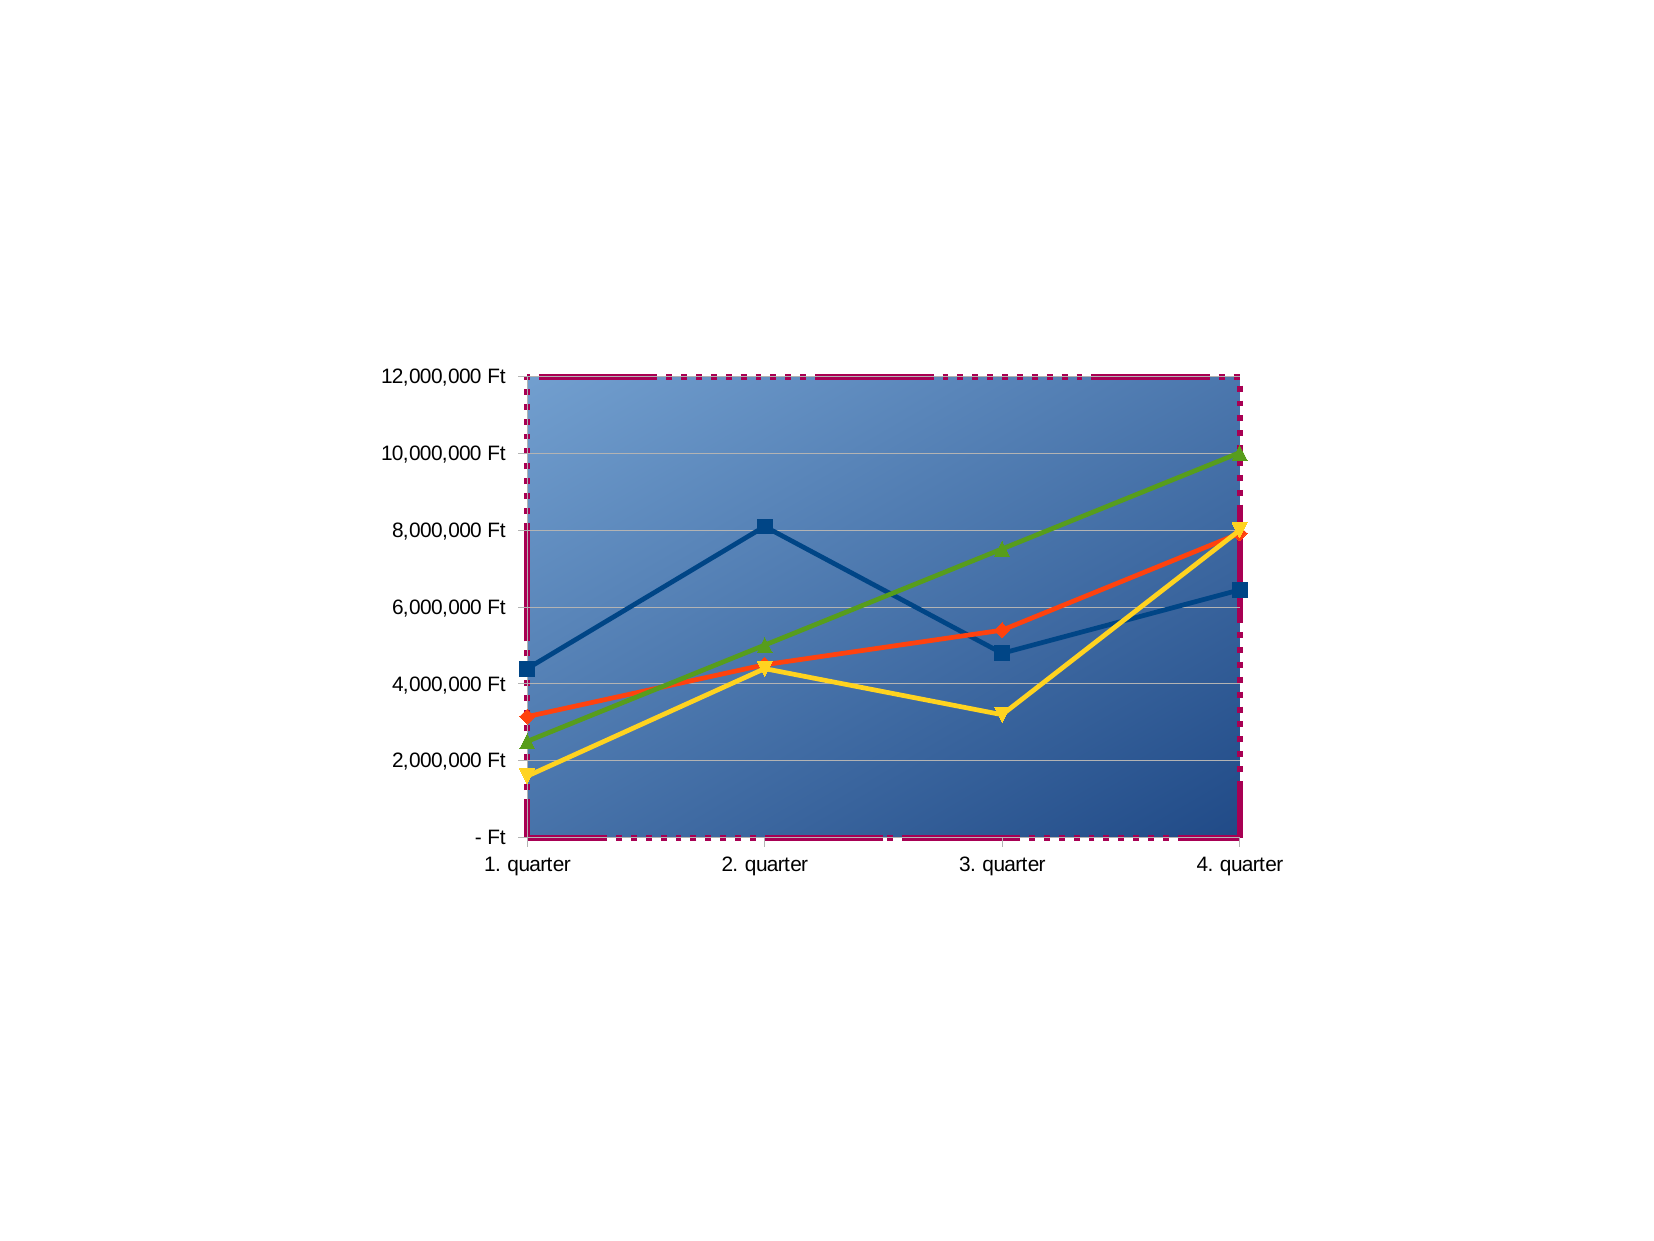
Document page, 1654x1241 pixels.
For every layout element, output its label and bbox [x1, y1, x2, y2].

chart [355, 354, 1302, 887]
